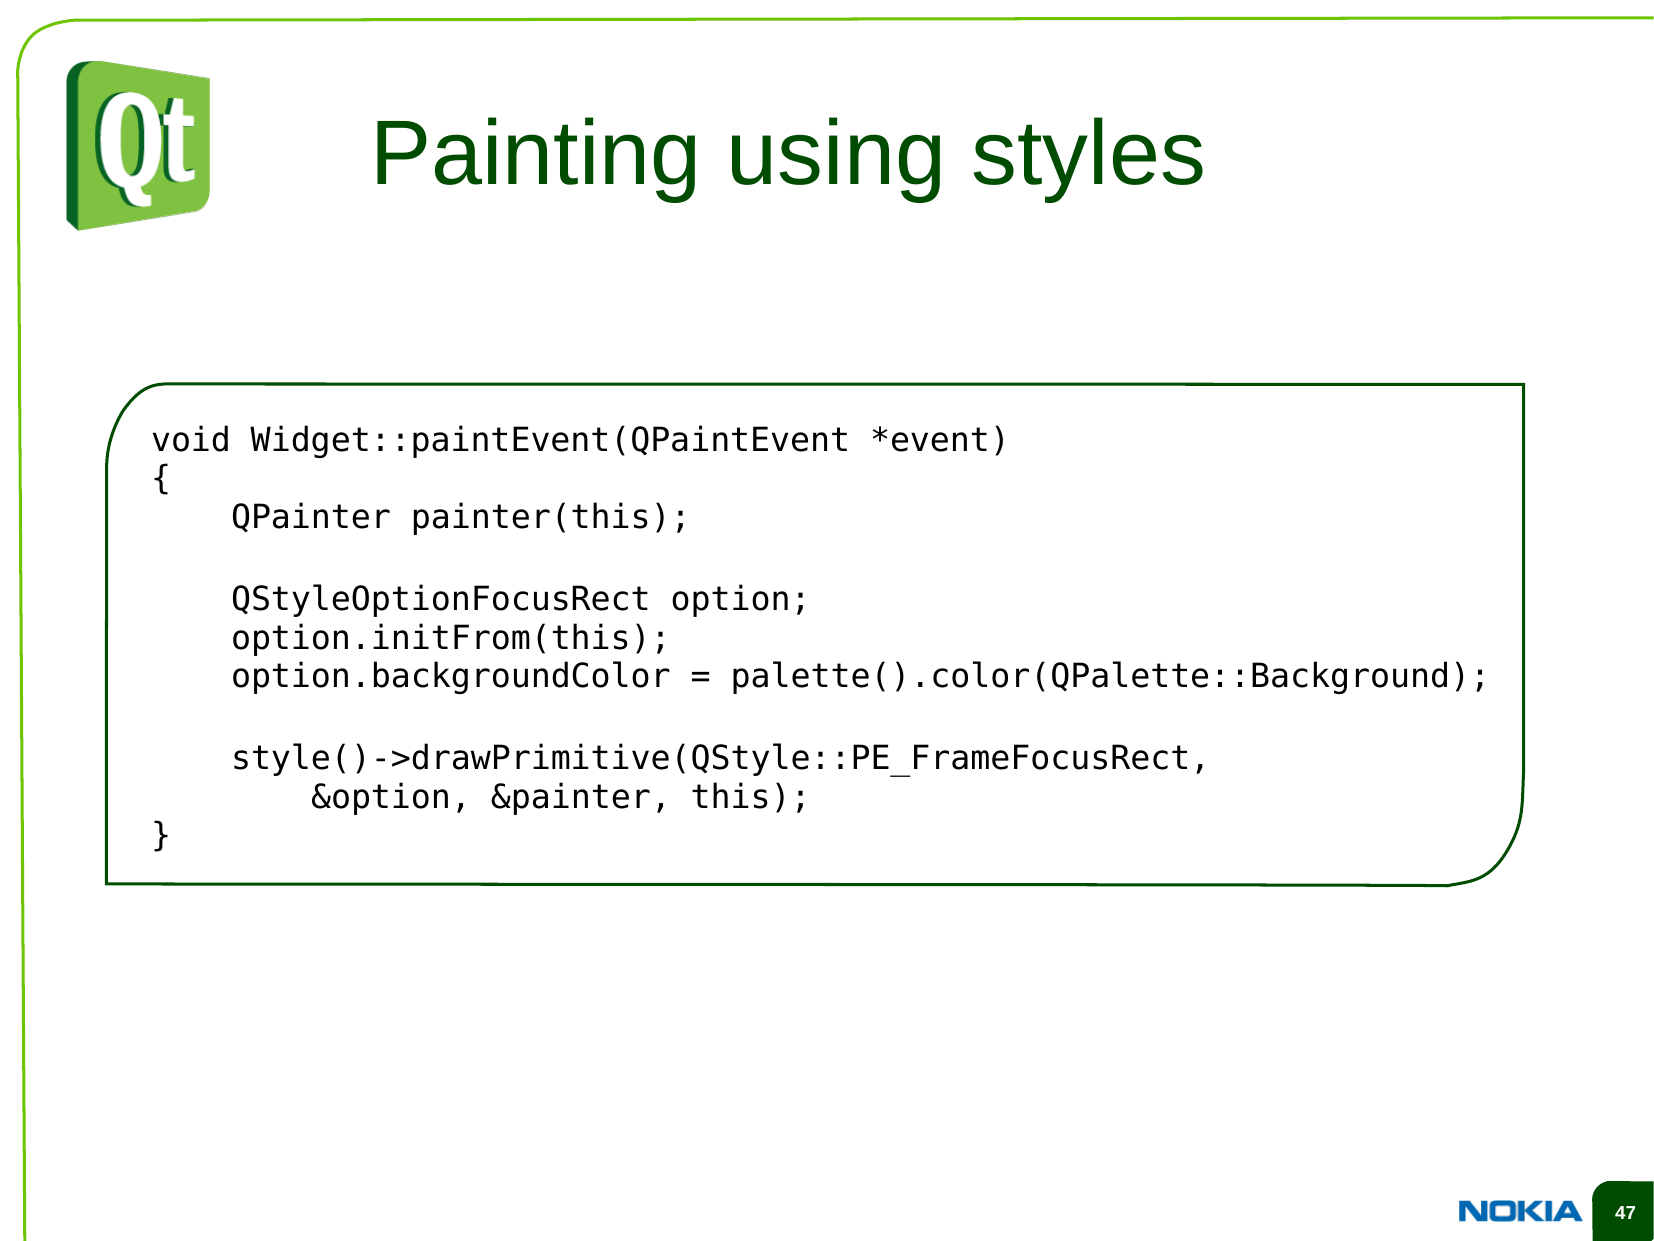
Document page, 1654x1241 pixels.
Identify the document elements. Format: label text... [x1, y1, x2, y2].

picture [66, 61, 210, 231]
picture [1459, 1200, 1583, 1222]
text_box void Widget::paintEvent(QPaintEvent *event) { QPainter painter(this); QStyleOptionFocusRect option; option.initFrom(this); option.backgroundColor = palette().color(QPalette::Background); style()->drawPrimitive(QStyle::PE_FrameFocusRect, &option, &painter, this); } [136, 413, 1506, 862]
title Painting using styles [251, 49, 1327, 257]
